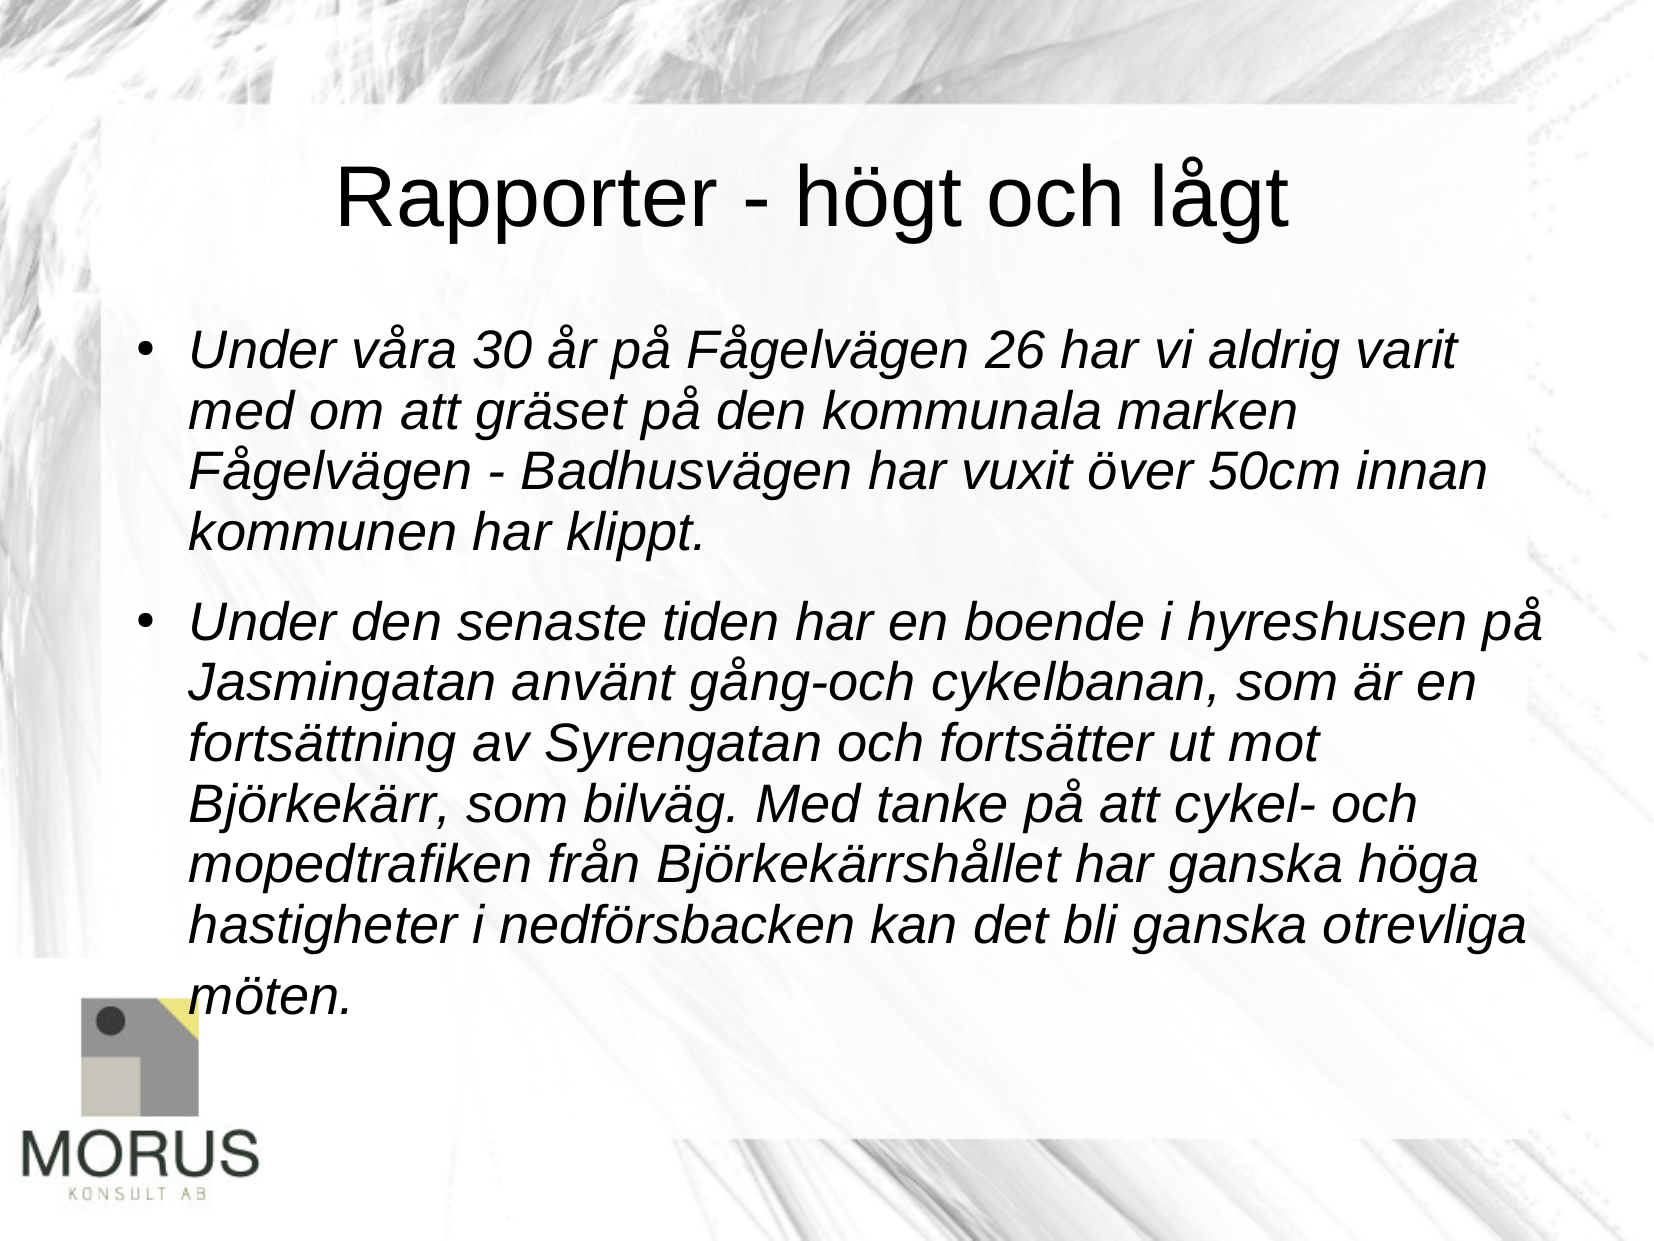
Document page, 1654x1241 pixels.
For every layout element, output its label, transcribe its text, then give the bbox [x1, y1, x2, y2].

list Under våra 30 år på Fågelvägen 26 har vi aldrig varit med om att gräset på den kommunala marken Fågelvägen - Badhusvägen har vuxit över 50cm innan kommunen har klippt. Under den senaste tiden har en boende i hyreshusen på Jasmingatan använt gång-och cykelbanan, som är en fortsättning av Syrengatan och fortsätter ut mot Björkekärr, som bilväg. Med tanke på att cykel- och mopedtrafiken från Björkekärrshållet har ganska höga hastigheter i nedförsbacken kan det bli ganska otrevliga möten. [118, 319, 1571, 1040]
title Rapporter - högt och lågt [118, 112, 1506, 281]
picture [0, 0, 1654, 1241]
